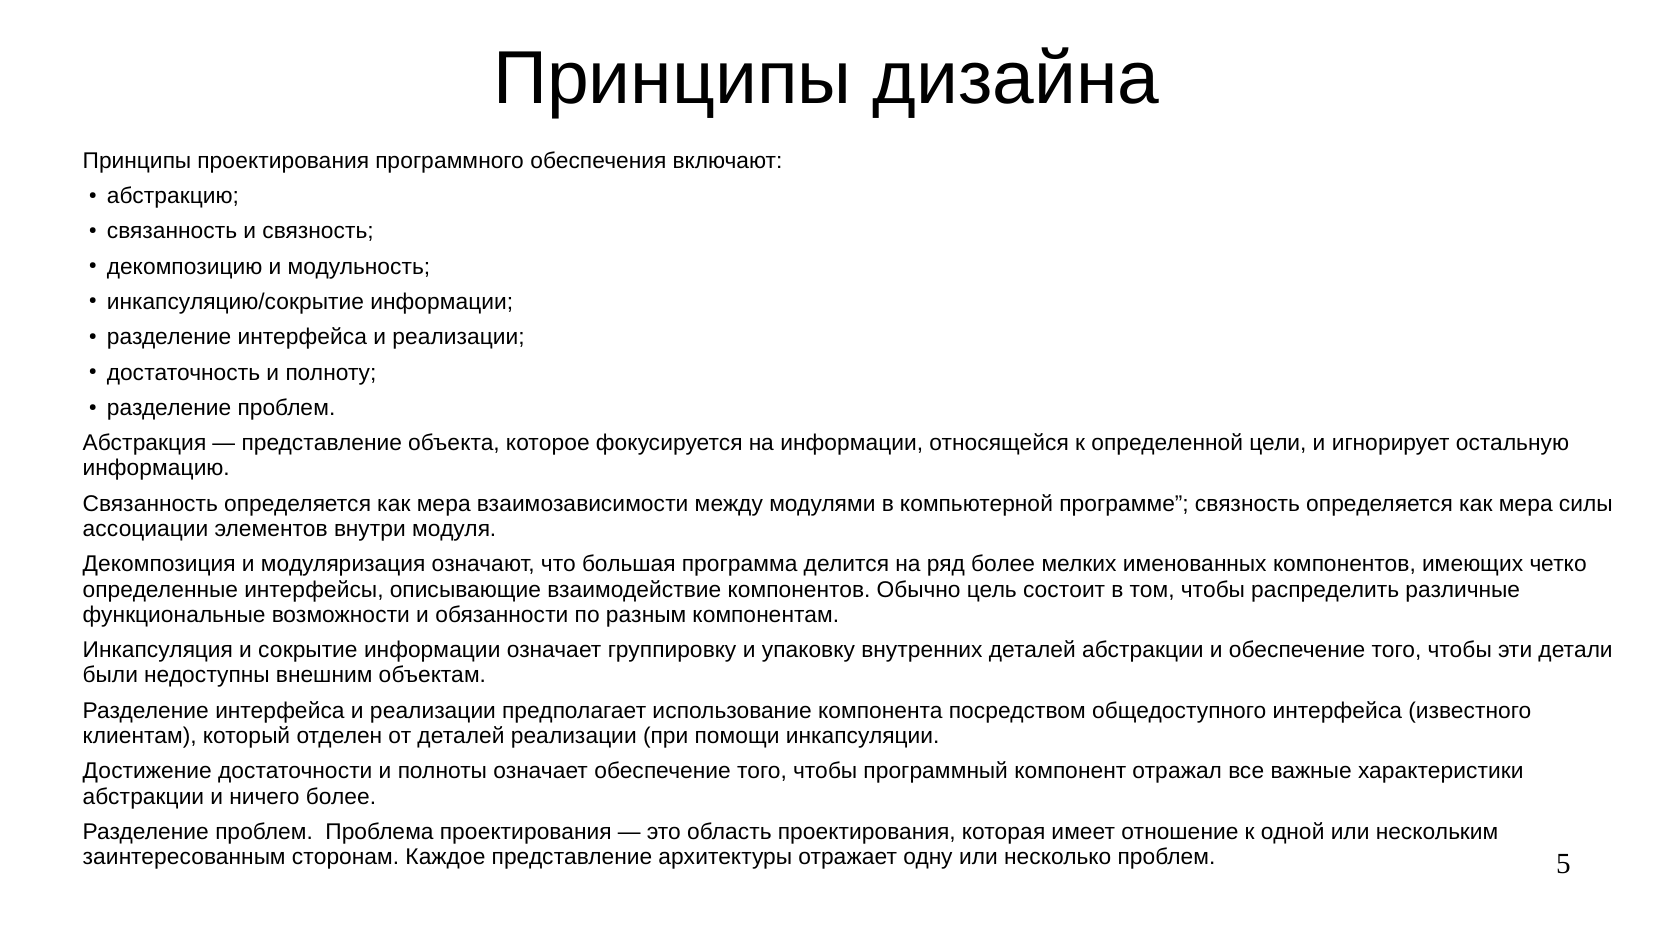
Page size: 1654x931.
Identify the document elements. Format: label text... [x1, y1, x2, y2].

title Принципы дизайна [82, 35, 1571, 120]
list Принципы проектирования программного обеспечения включают: абстракцию; связанность и связность; декомпозицию и модульность; инкапсуляцию/сокрытие информации; разделение интерфейса и реализации; достаточность и полноту; разделение проблем. Абстракция — представление объекта, которое фокусируется на информации, относящейся к определенной цели, и игнорирует остальную информацию. Связанность определяется как мера взаимозависимости между модулями в компьютерной программе”; связность определяется как мера силы ассоциации элементов внутри модуля. Декомпозиция и модуляризация означают, что большая программа делится на ряд более мелких именованных компонентов, имеющих четко определенные интерфейсы, описывающие взаимодействие компонентов. Обычно цель состоит в том, чтобы распределить различные функциональные возможности и обязанности по разным компонентам. Инкапсуляция и сокрытие информации означает группировку и упаковку внутренних деталей абстракции и обеспечение того, чтобы эти детали были недоступны внешним объектам. Разделение интерфейса и реализации предполагает использование компонента посредством общедоступного интерфейса (известного клиентам), который отделен от деталей реализации (при помощи инкапсуляции. Достижение достаточности и полноты означает обеспечение того, чтобы программный компонент отражал все важные характеристики абстракции и ничего более. Разделение проблем. Проблема проектирования — это область проектирования, которая имеет отношение к одной или нескольким заинтересованным сторонам. Каждое представление архитектуры отражает одну или несколько проблем. [82, 147, 1625, 886]
